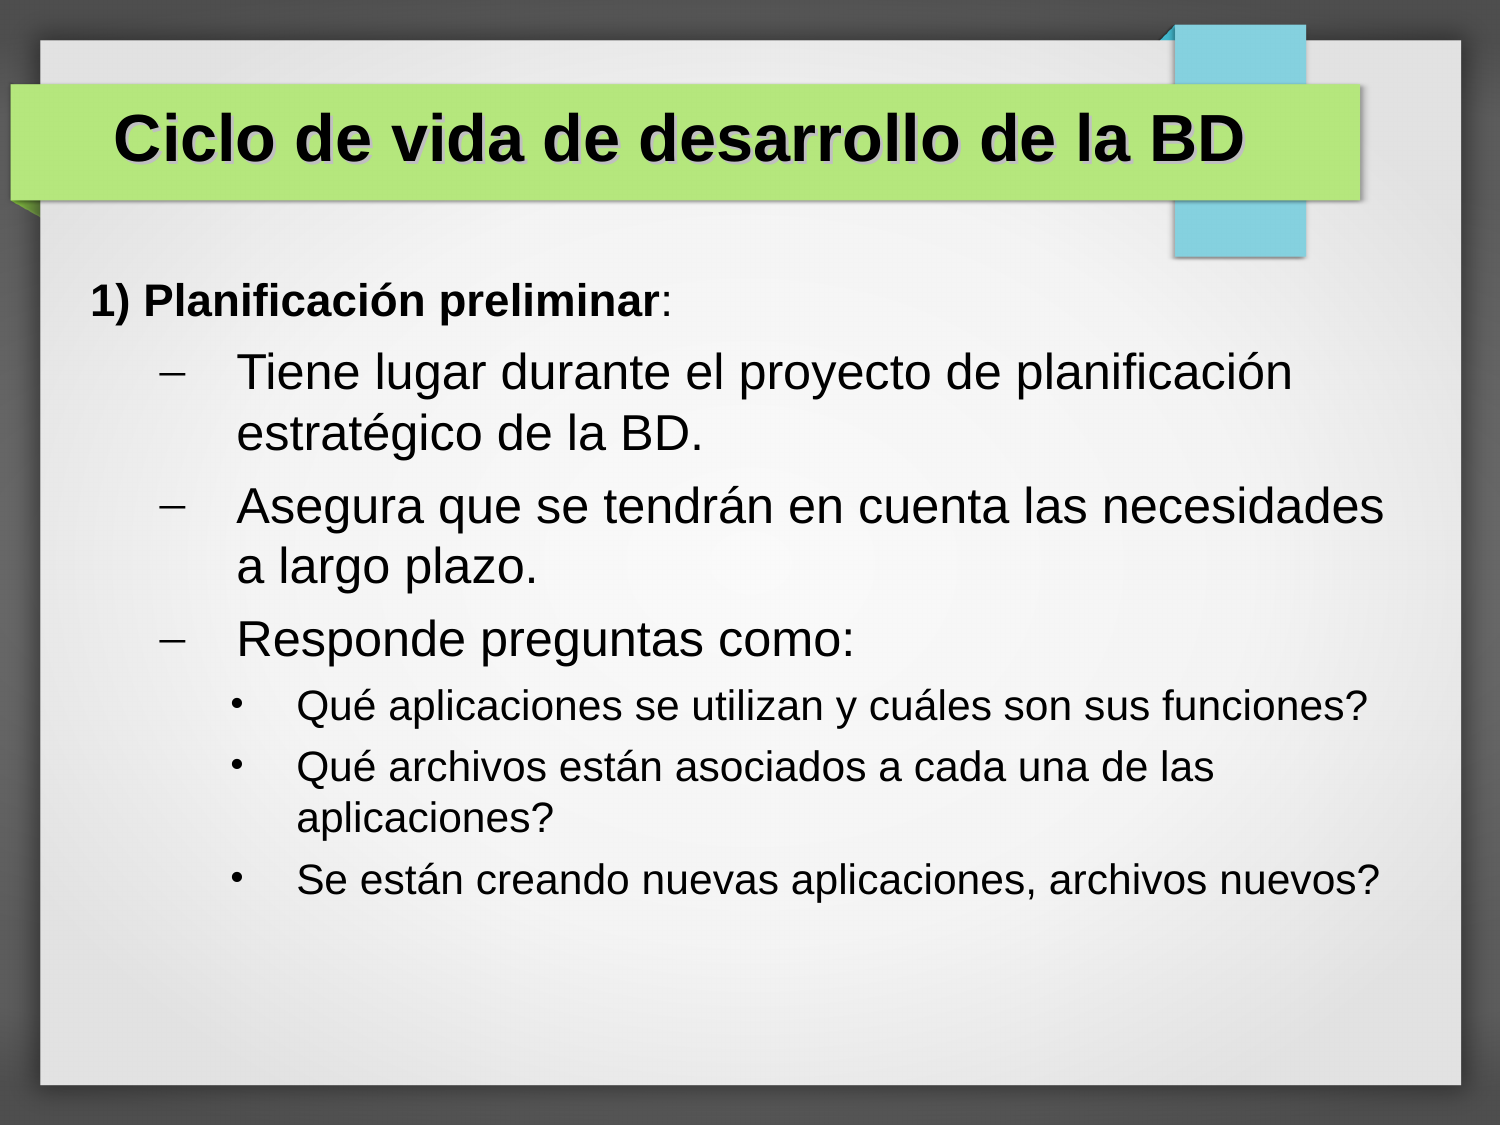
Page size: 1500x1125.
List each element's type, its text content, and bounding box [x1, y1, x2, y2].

list 1) Planificación preliminar: Tiene lugar durante el proyecto de planificación estratégico de la BD. Asegura que se tendrán en cuenta las necesidades a largo plazo. Responde preguntas como: Qué aplicaciones se utilizan y cuáles son sus funciones? Qué archivos están asociados a cada una de las aplicaciones? Se están creando nuevas aplicaciones, archivos nuevos? [75, 267, 1426, 921]
title Ciclo de vida de desarrollo de la BD [75, 85, 1347, 193]
picture [0, 0, 1500, 1125]
